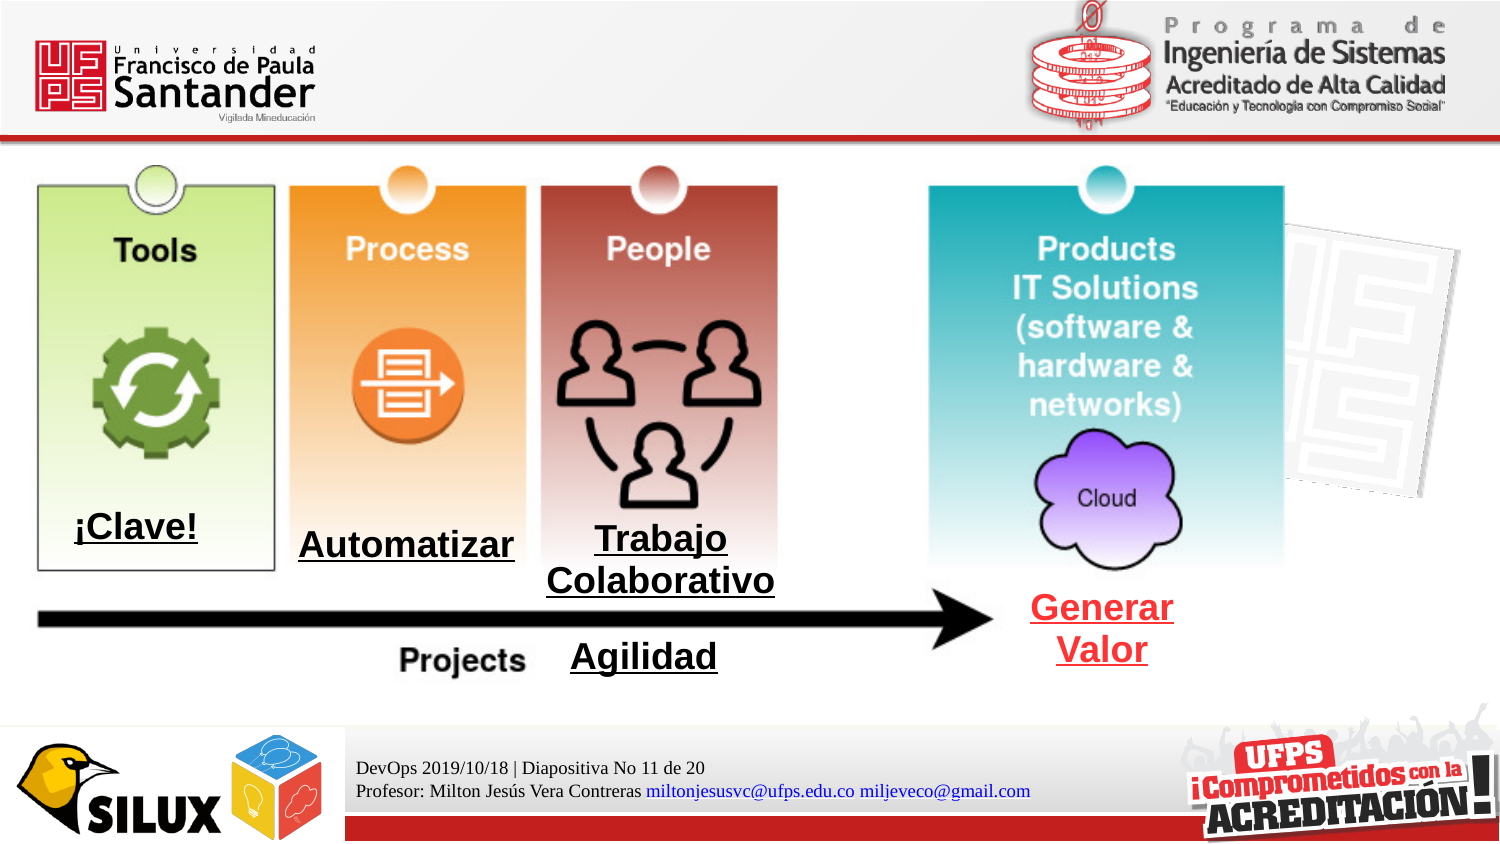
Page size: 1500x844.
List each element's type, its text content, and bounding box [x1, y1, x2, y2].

text_box Agilidad [555, 628, 756, 686]
picture [1180, 702, 1500, 844]
text_box ¡Clave! [59, 498, 260, 556]
text_box Generar Valor [1015, 578, 1217, 678]
text_box Automatizar [283, 516, 532, 579]
picture [18, 165, 1453, 686]
picture [1023, 0, 1445, 135]
picture [11, 734, 329, 842]
text_box Trabajo Colaborativo [531, 510, 792, 615]
picture [20, 33, 324, 131]
